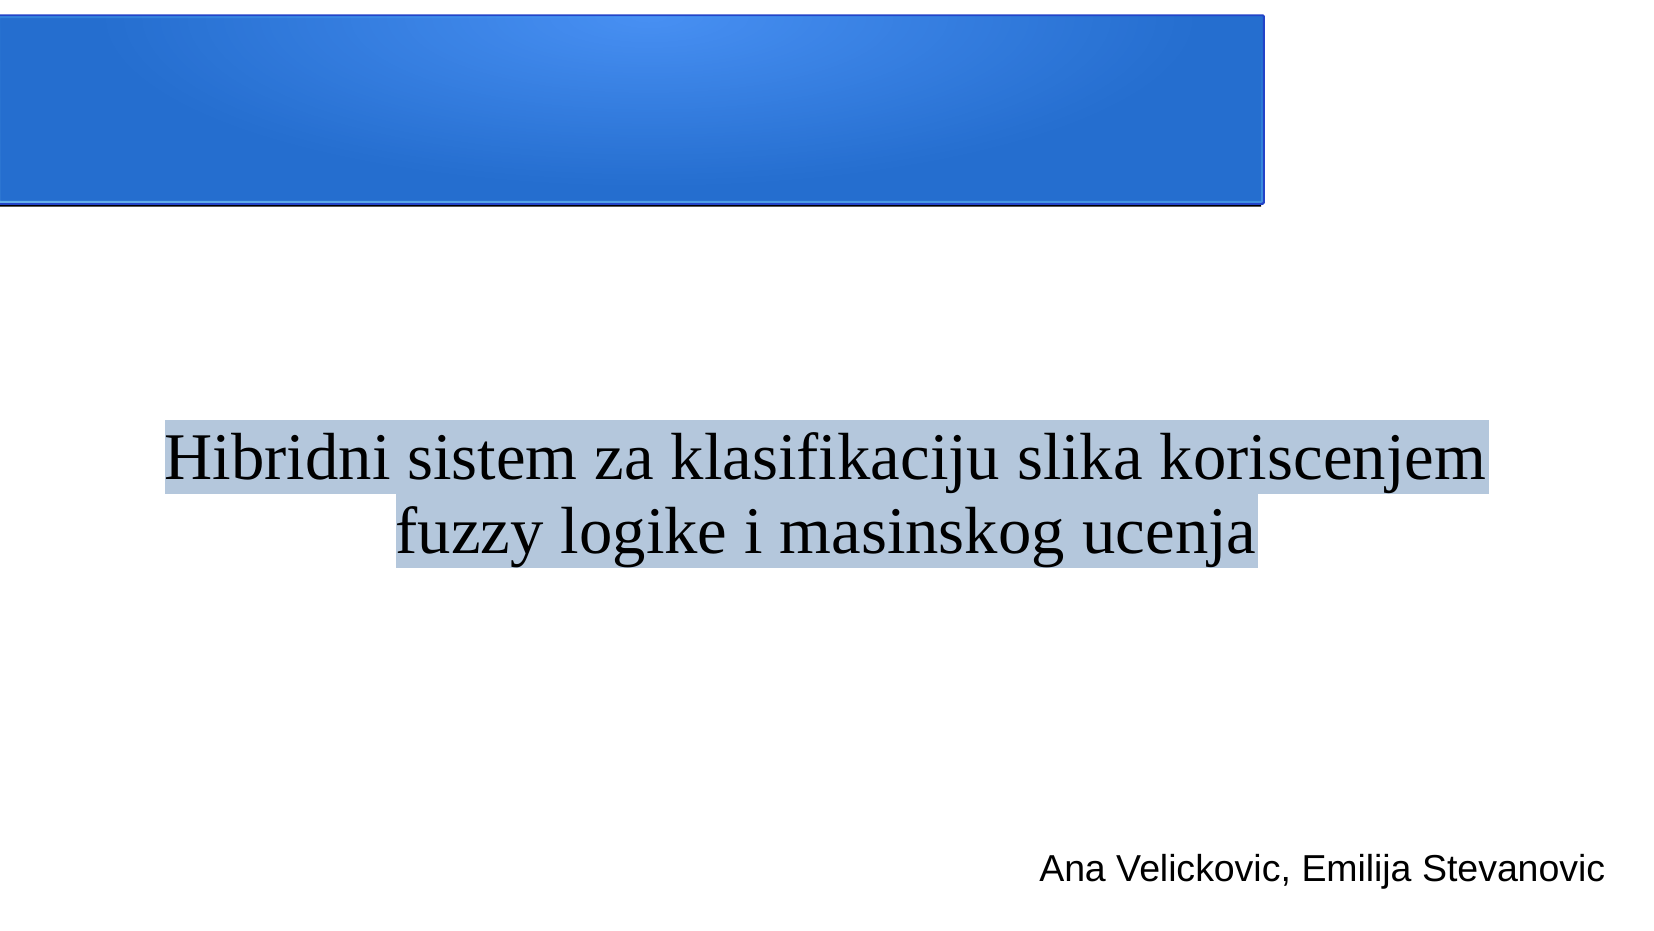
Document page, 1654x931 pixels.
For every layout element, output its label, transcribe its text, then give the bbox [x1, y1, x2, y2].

subtitle Hibridni sistem za klasifikaciju slika koriscenjem fuzzy logike i masinskog ucenja [82, 224, 1571, 764]
text_box Ana Velickovic, Emilija Stevanovic [1024, 840, 1621, 897]
